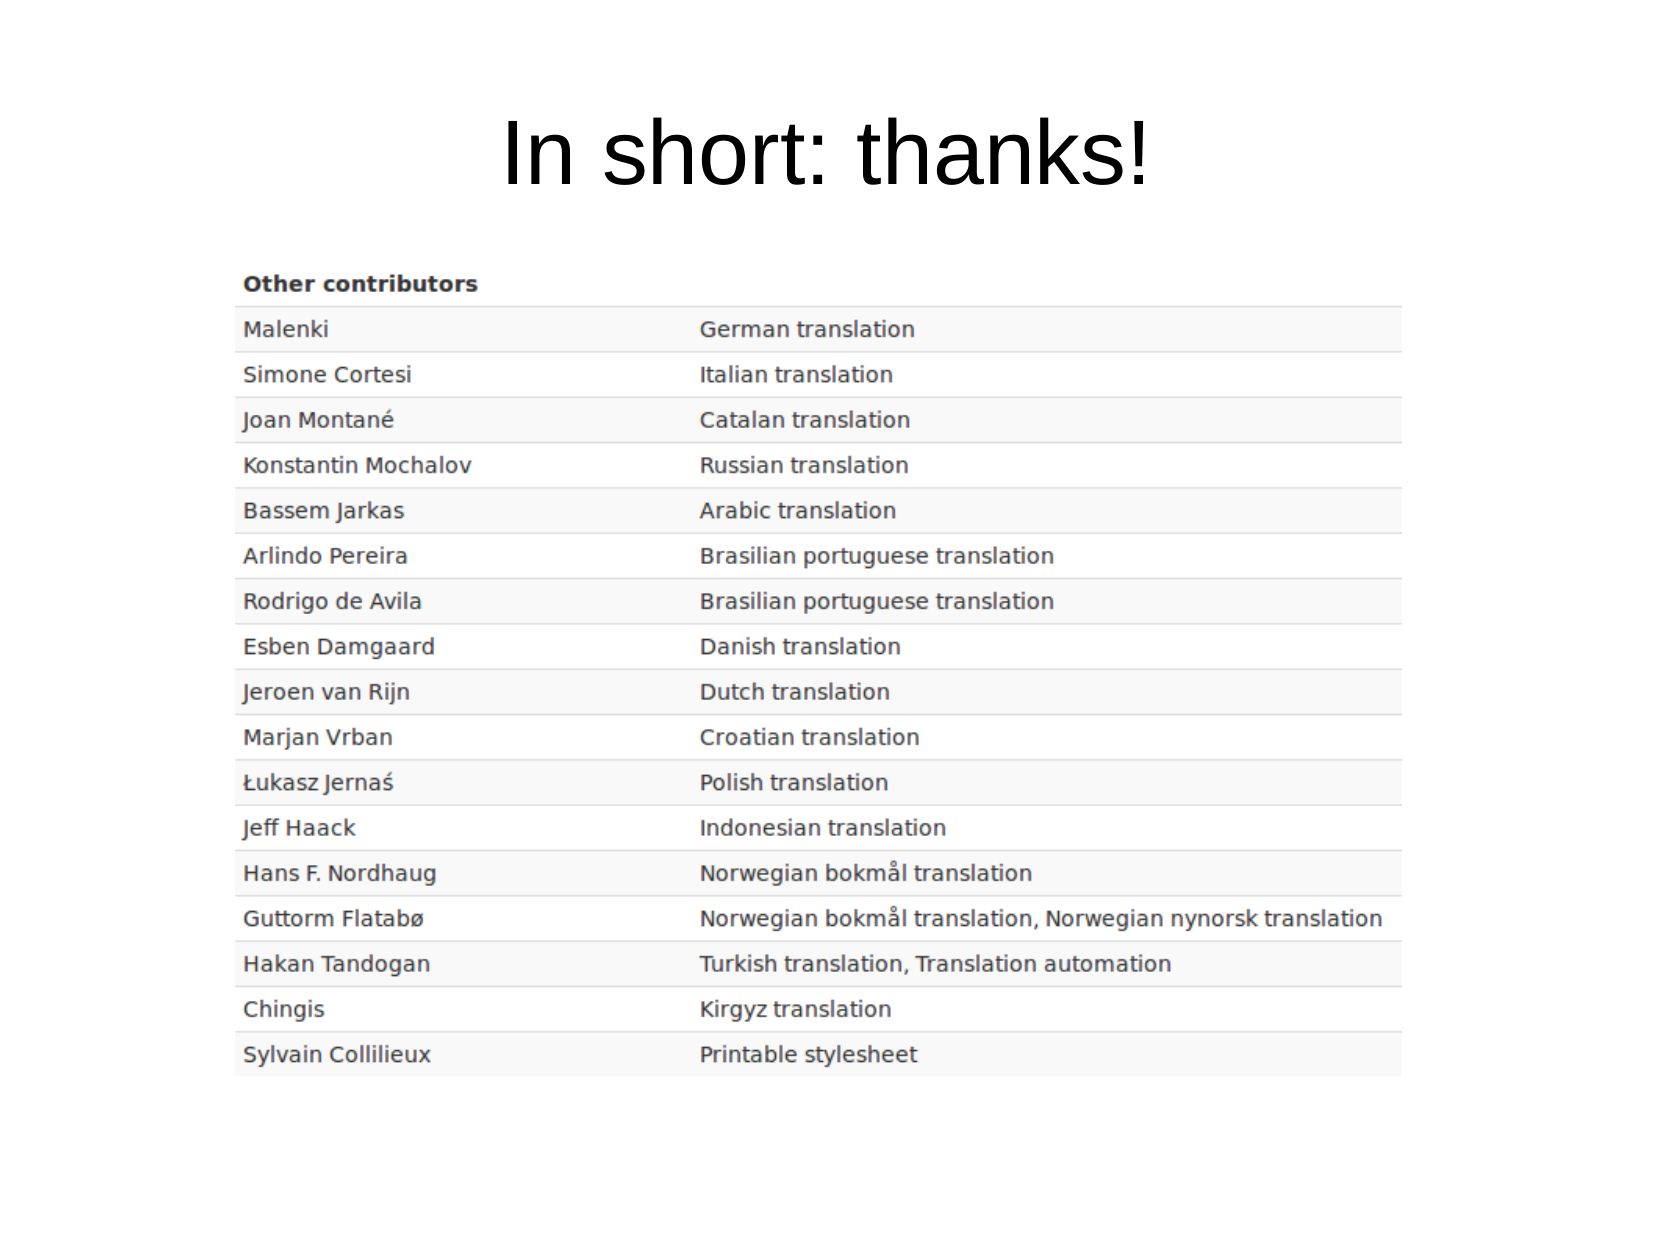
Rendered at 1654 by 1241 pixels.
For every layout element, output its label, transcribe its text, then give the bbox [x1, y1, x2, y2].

picture [223, 267, 1402, 1086]
title In short: thanks! [82, 49, 1571, 257]
